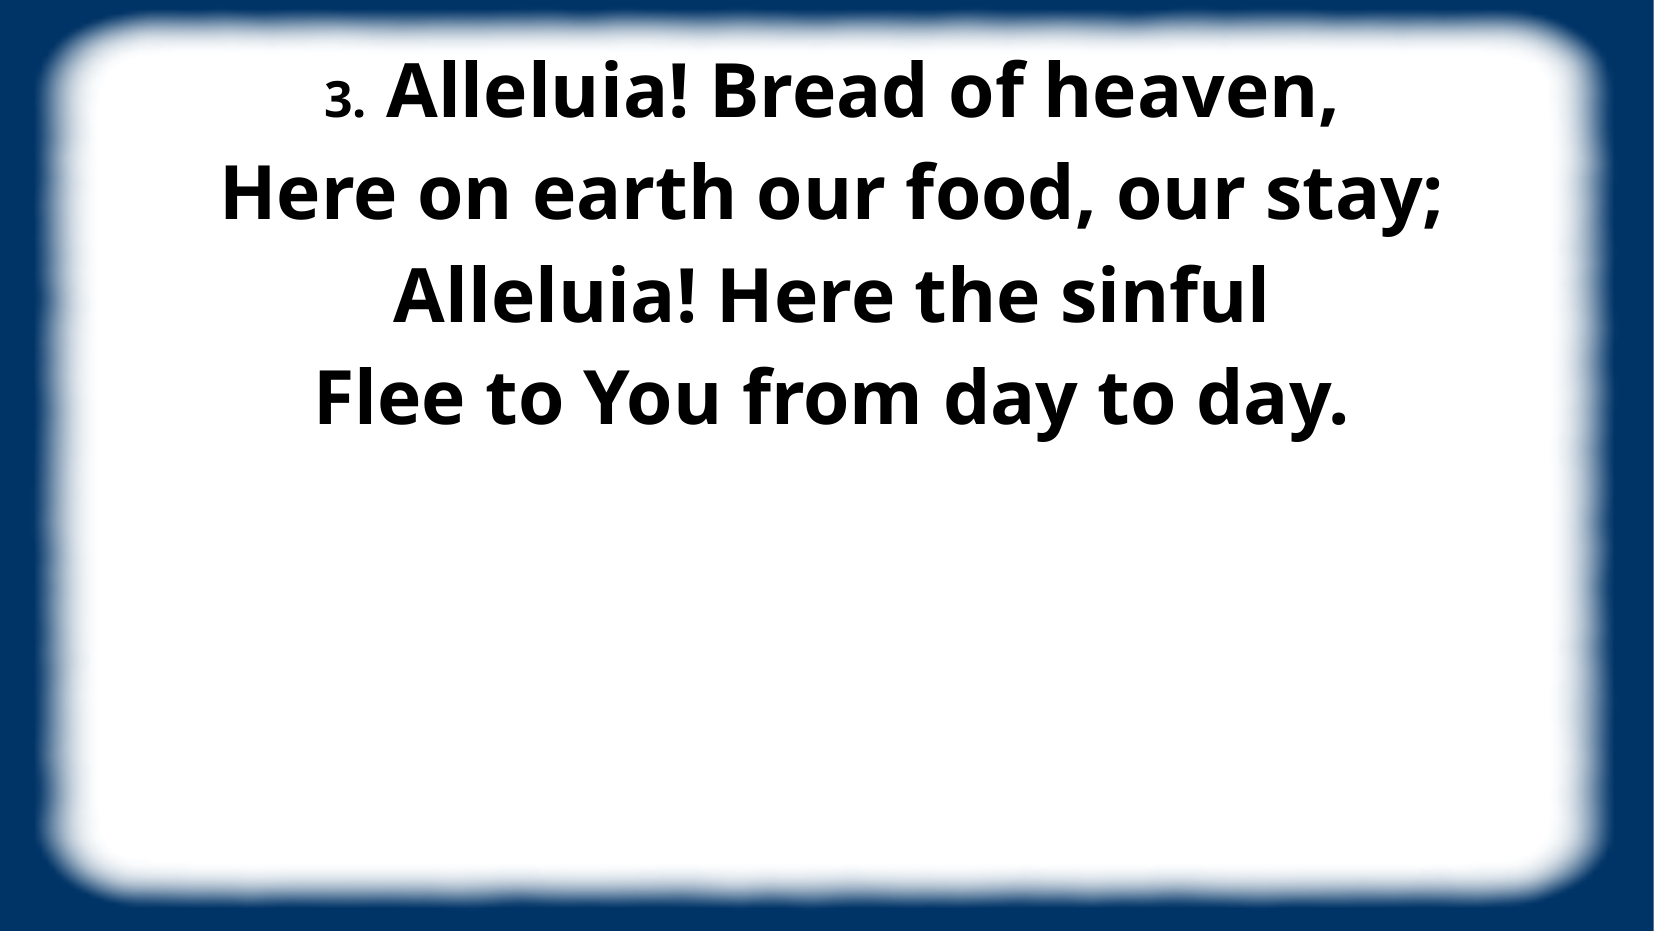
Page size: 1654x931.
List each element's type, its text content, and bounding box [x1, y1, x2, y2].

picture [0, 0, 1654, 931]
text_box 3. Alleluia! Bread of heaven, Here on earth our food, our stay; Alleluia! Here the sinful Flee to You from day to day. [90, 30, 1576, 445]
